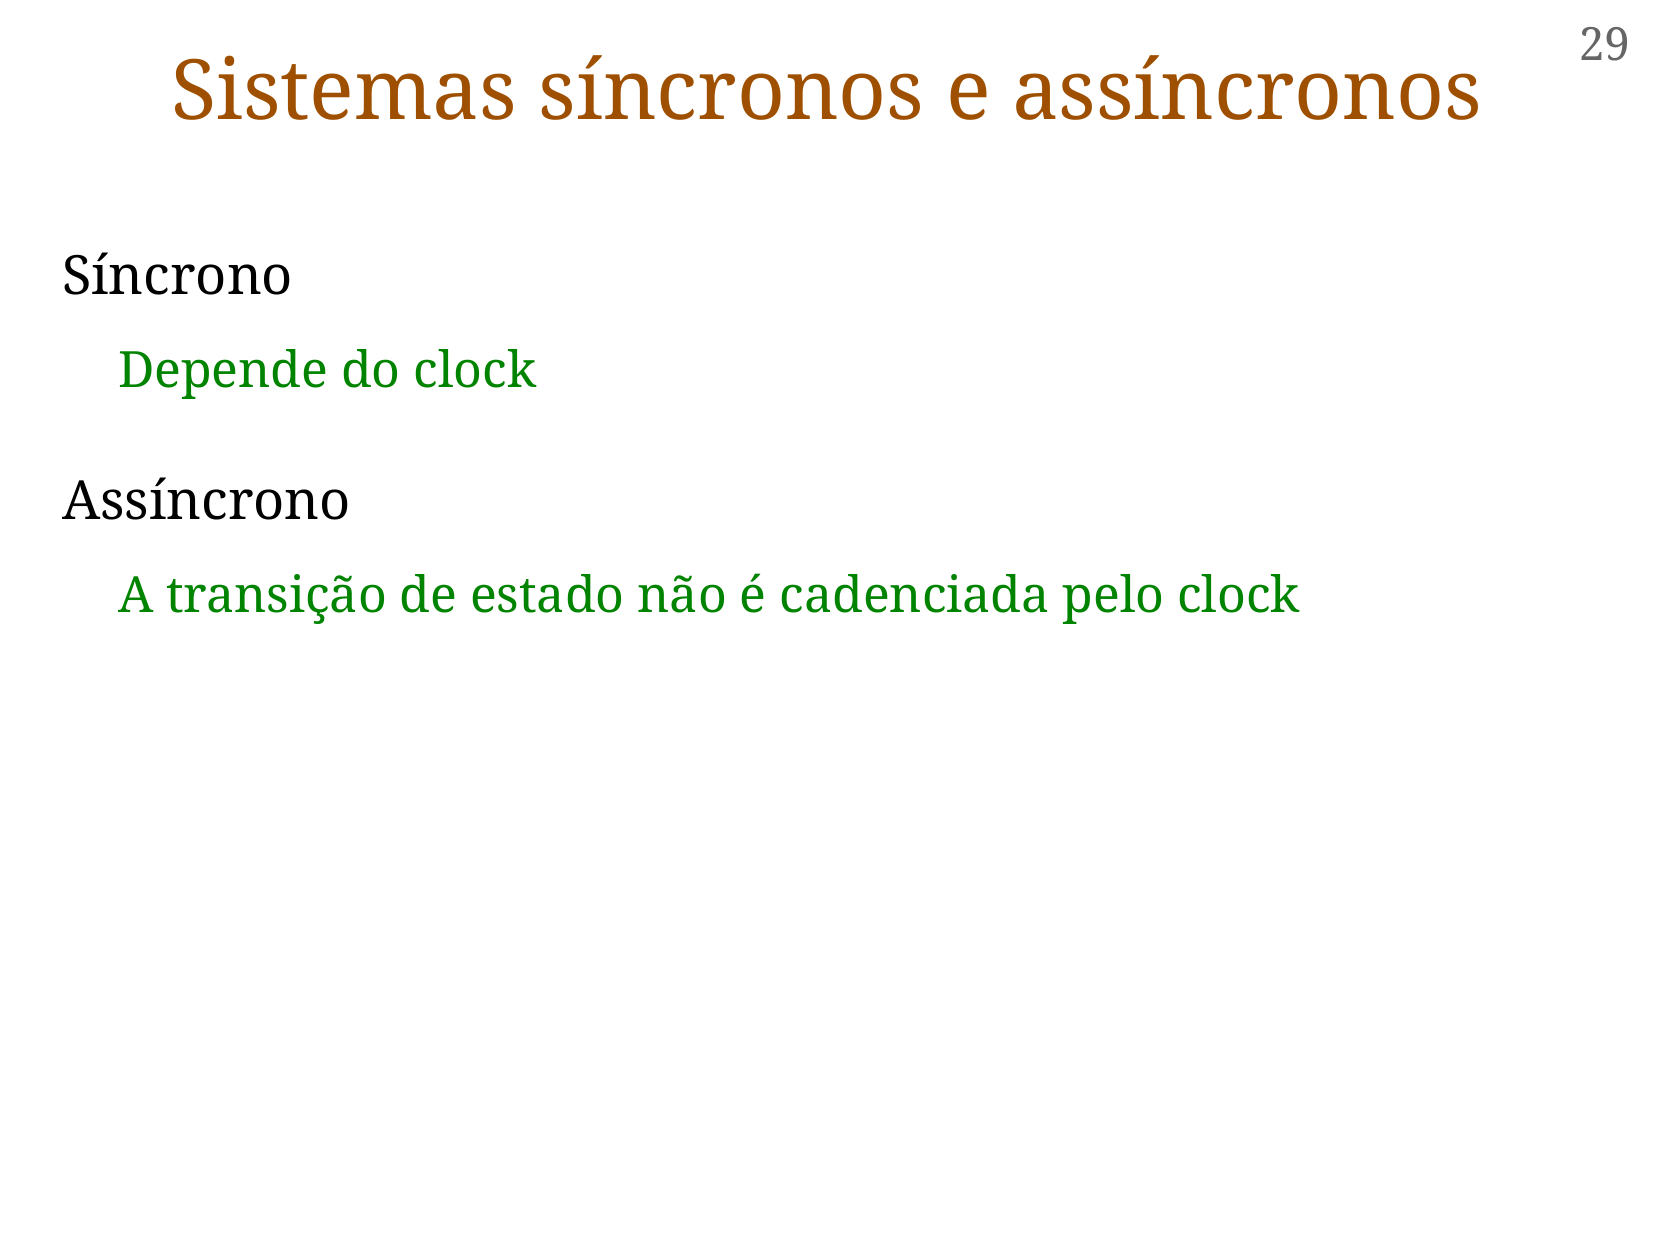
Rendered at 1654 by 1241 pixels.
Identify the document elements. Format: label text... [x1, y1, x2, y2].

list Síncrono Depende do clock Assíncrono A transição de estado não é cadenciada pelo clock [59, 236, 1595, 1211]
title Sistemas síncronos e assíncronos [59, 29, 1595, 148]
